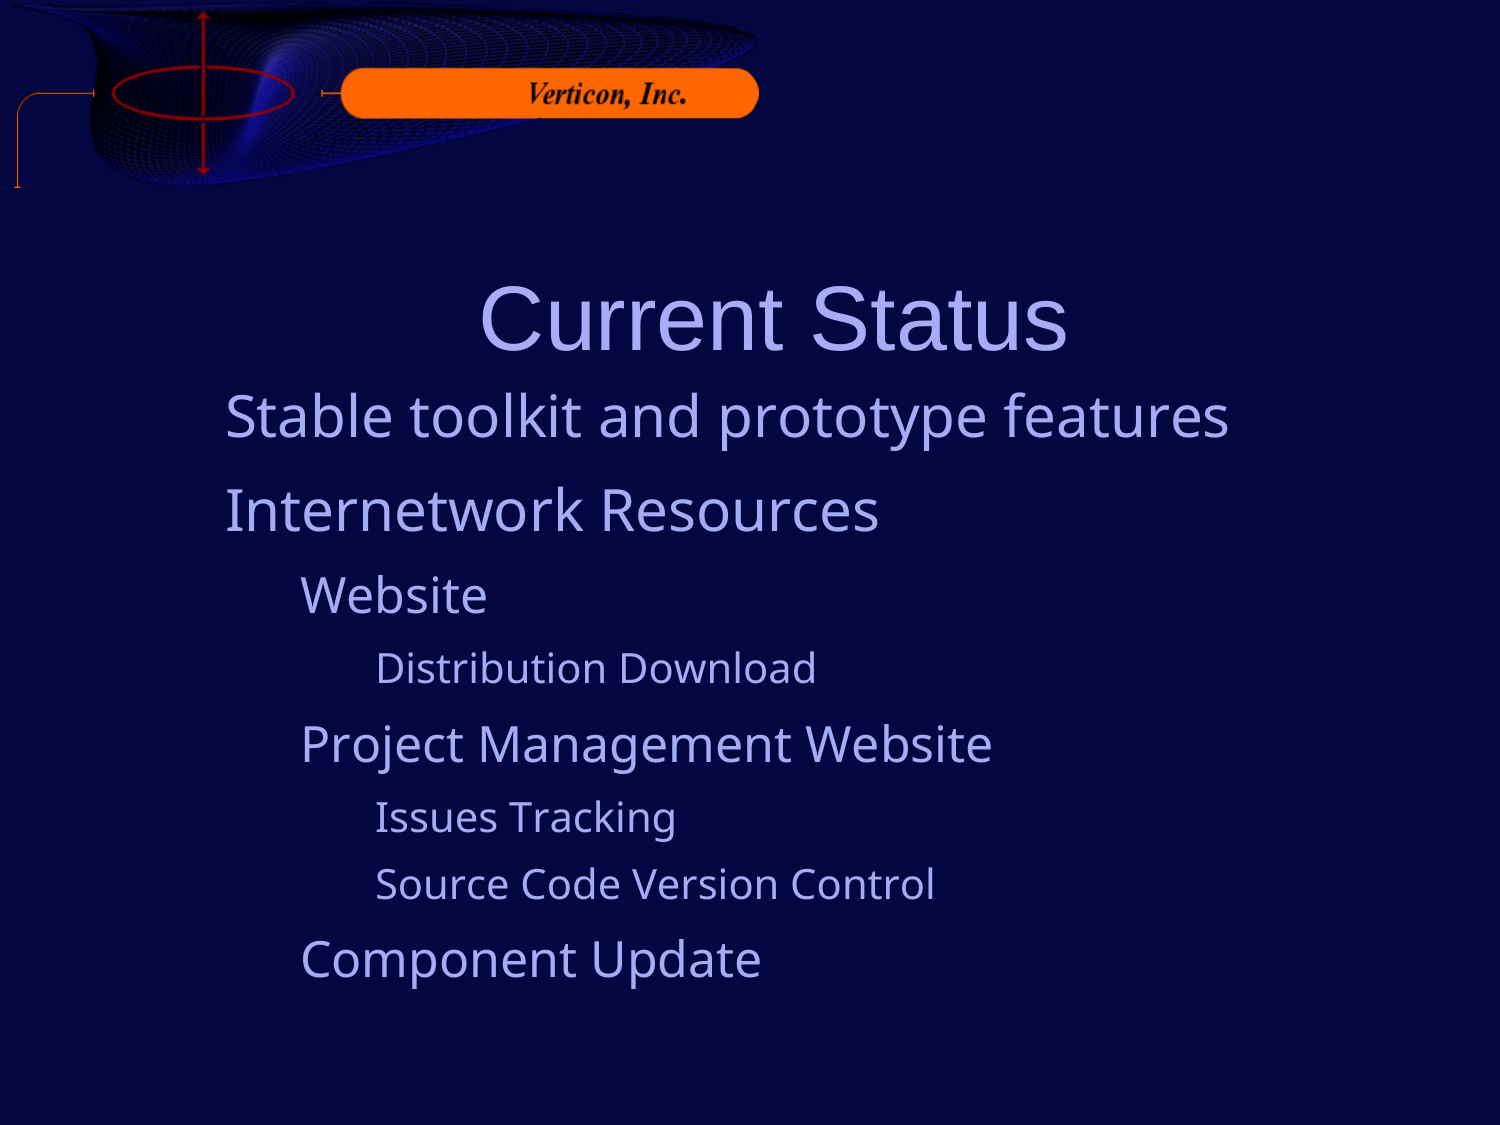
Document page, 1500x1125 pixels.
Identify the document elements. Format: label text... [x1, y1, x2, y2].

picture [8, 0, 759, 188]
title Current Status [112, 224, 1463, 413]
list Stable toolkit and prototype features Internetwork Resources Website Distribution Download Project Management Website Issues Tracking Source Code Version Control Component Update [150, 375, 1385, 1013]
